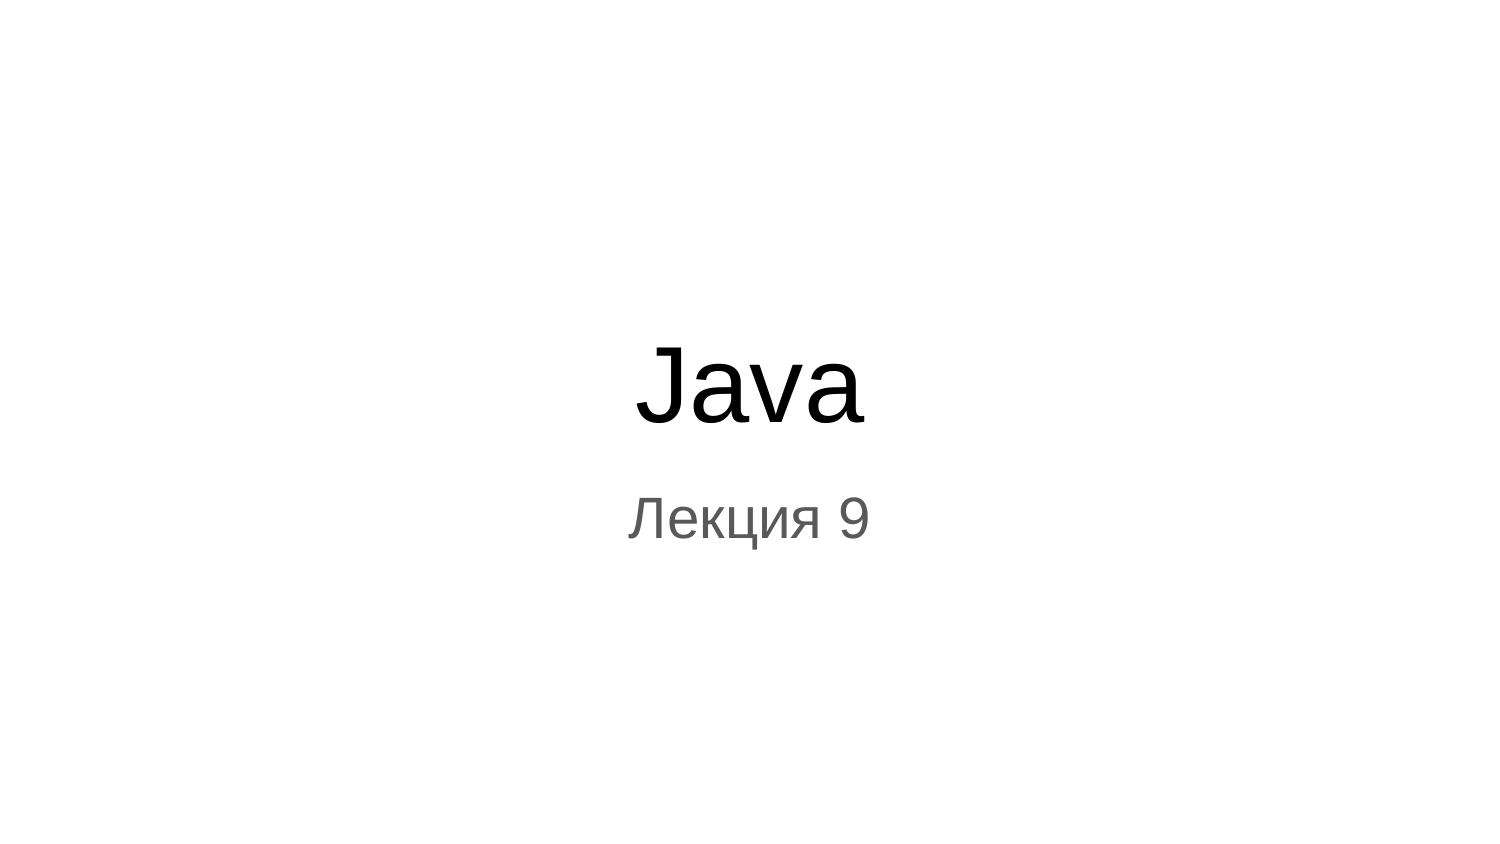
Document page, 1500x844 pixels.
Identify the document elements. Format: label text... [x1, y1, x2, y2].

subtitle Лекция 9 [51, 464, 1449, 595]
title Java [51, 122, 1449, 459]
